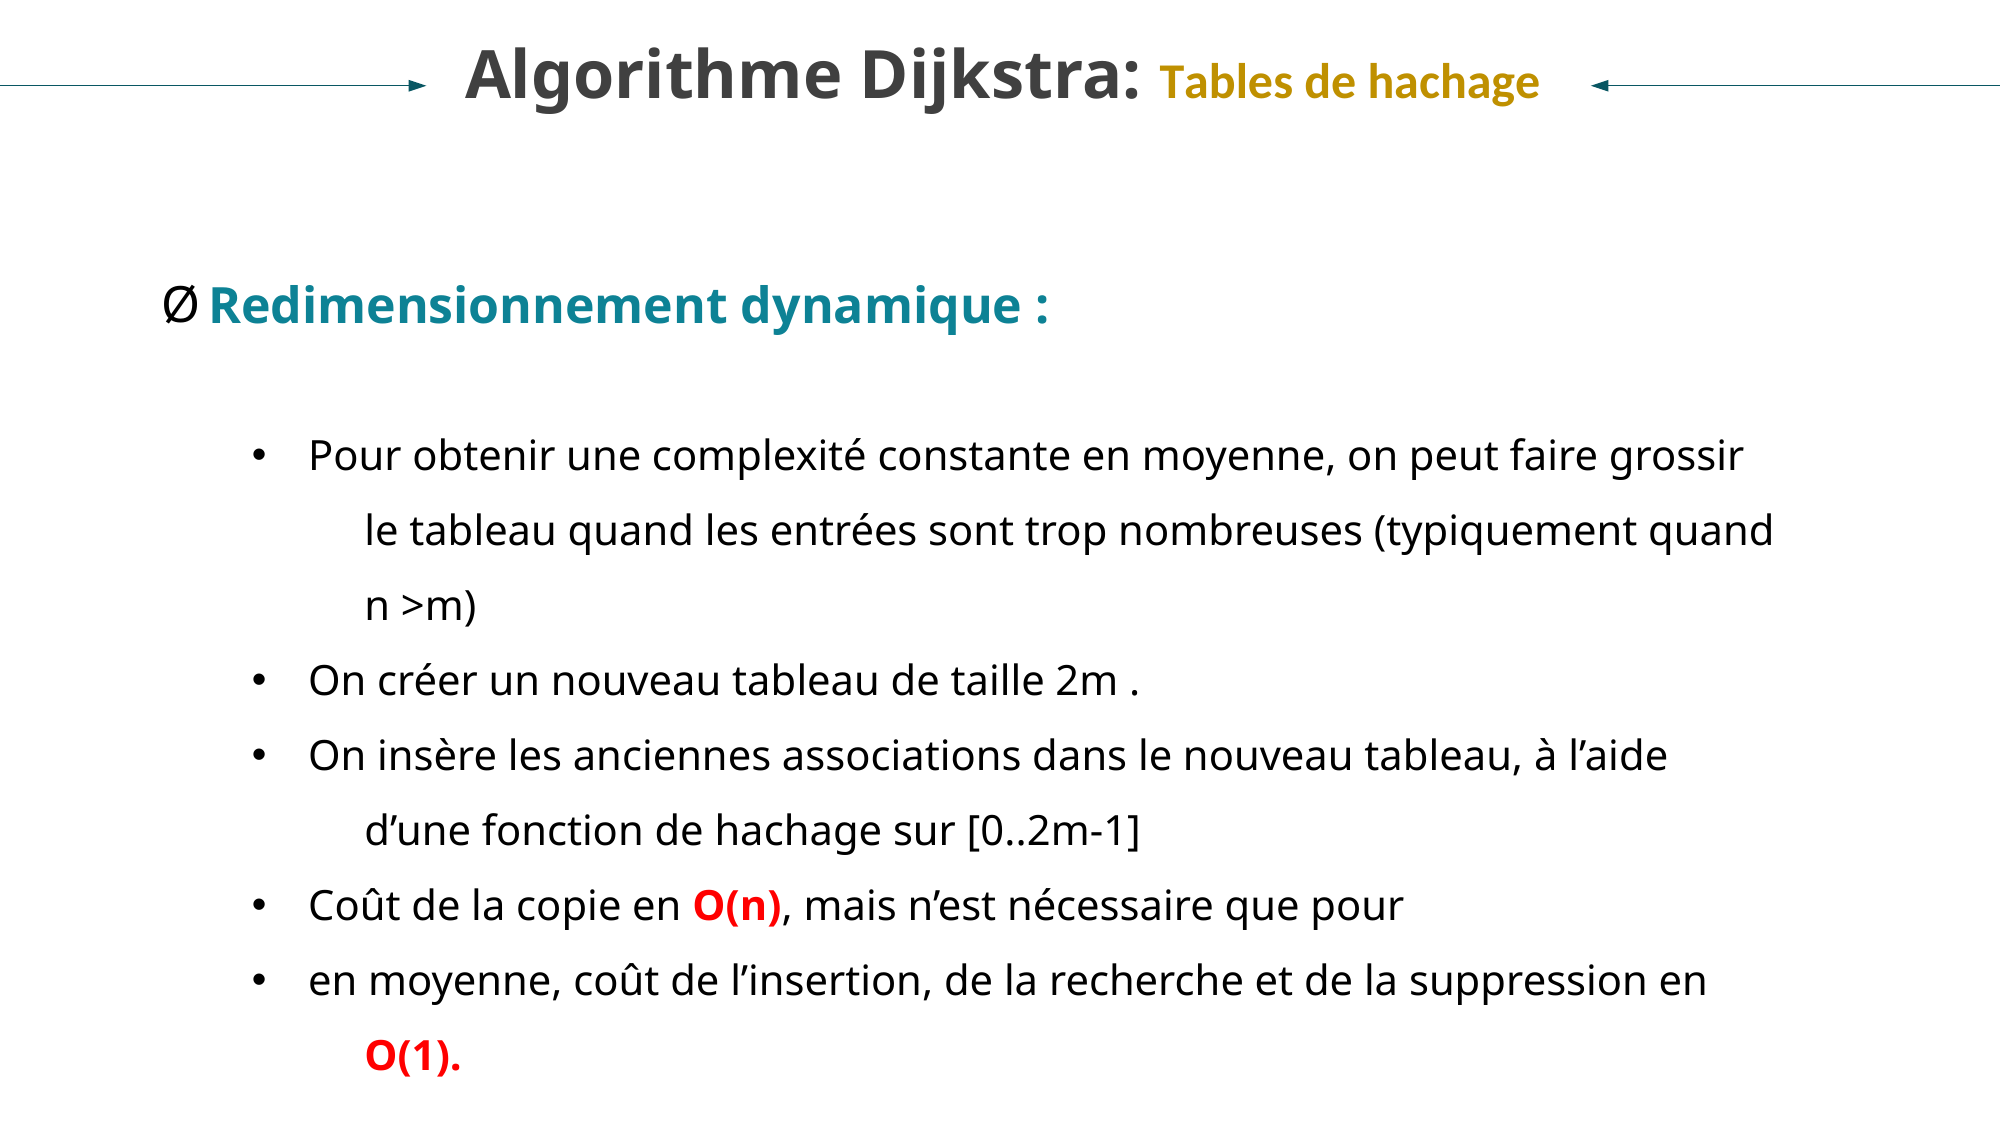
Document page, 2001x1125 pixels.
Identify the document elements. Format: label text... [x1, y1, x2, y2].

text_box Redimensionnement dynamique : [146, 265, 1591, 342]
text_box Pour obtenir une complexité constante en moyenne, on peut faire grossir le tableau quand les entrées sont trop nombreuses (typiquement quand n >m) On créer un nouveau tableau de taille 2m . On insère les anciennes associations dans le nouveau tableau, à l’aide d’une fonction de hachage sur [0..2m-1] Coût de la copie en O(n), mais n’est nécessaire que pour en moyenne, coût de l’insertion, de la recherche et de la suppression en O(1). [236, 396, 1799, 934]
text_box Algorithme Dijkstra: Tables de hachage [267, 41, 1750, 115]
